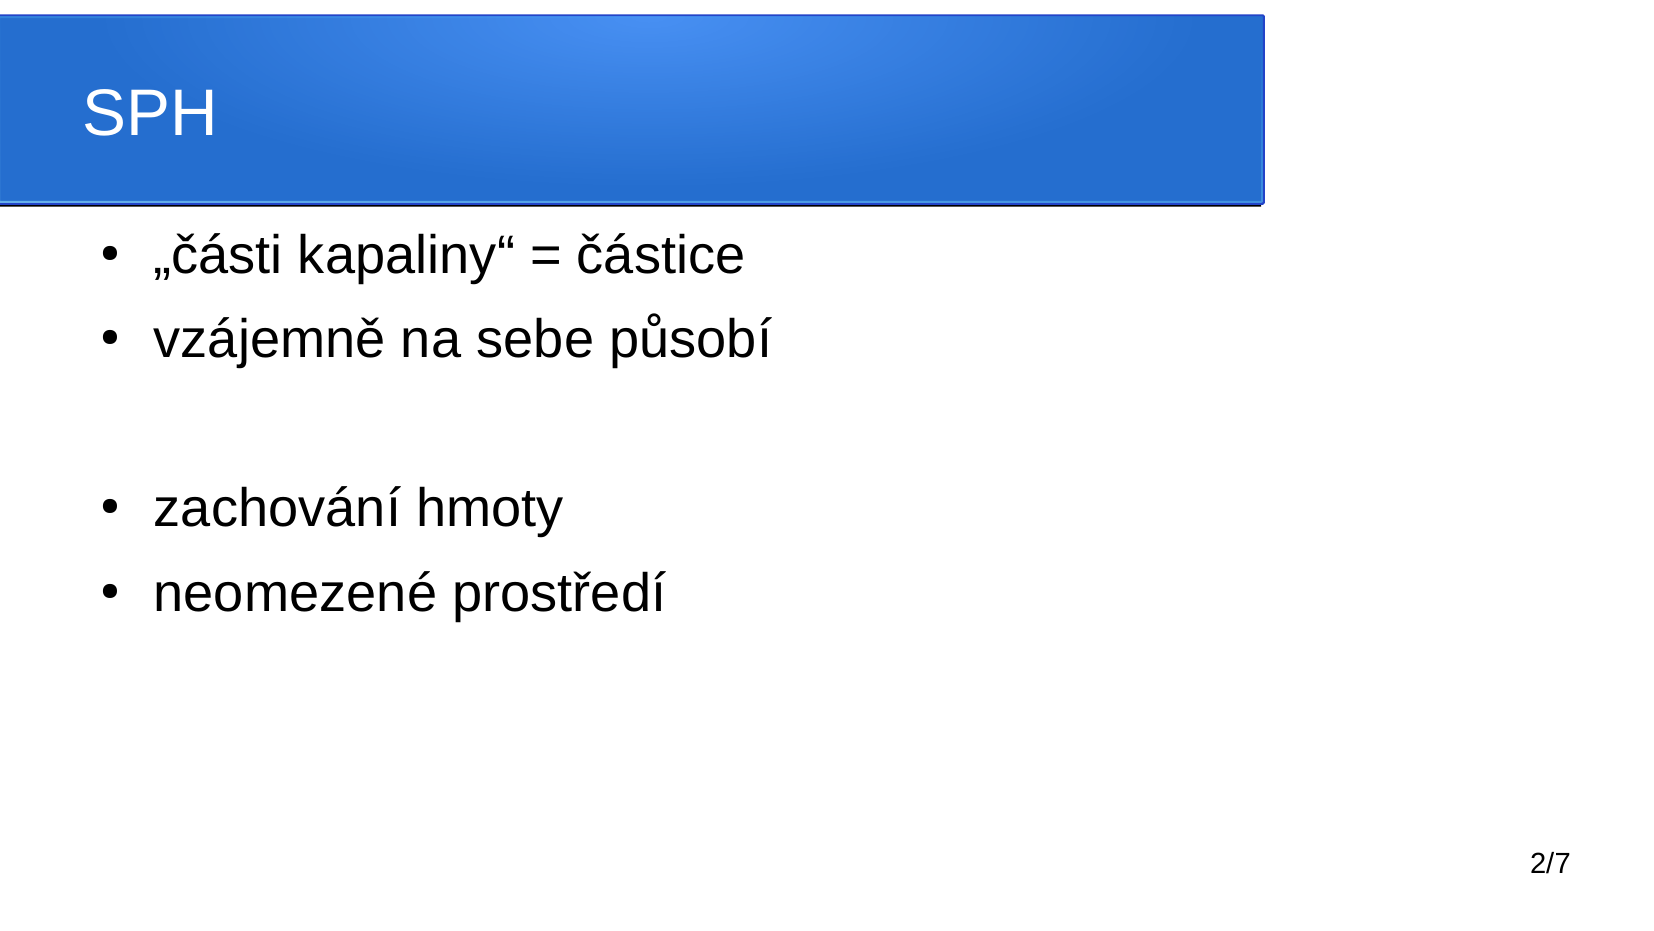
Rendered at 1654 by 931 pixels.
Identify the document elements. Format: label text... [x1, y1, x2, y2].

list „části kapaliny“ = částice vzájemně na sebe působí zachování hmoty neomezené prostředí [82, 224, 1571, 764]
title SPH [82, 35, 1235, 189]
